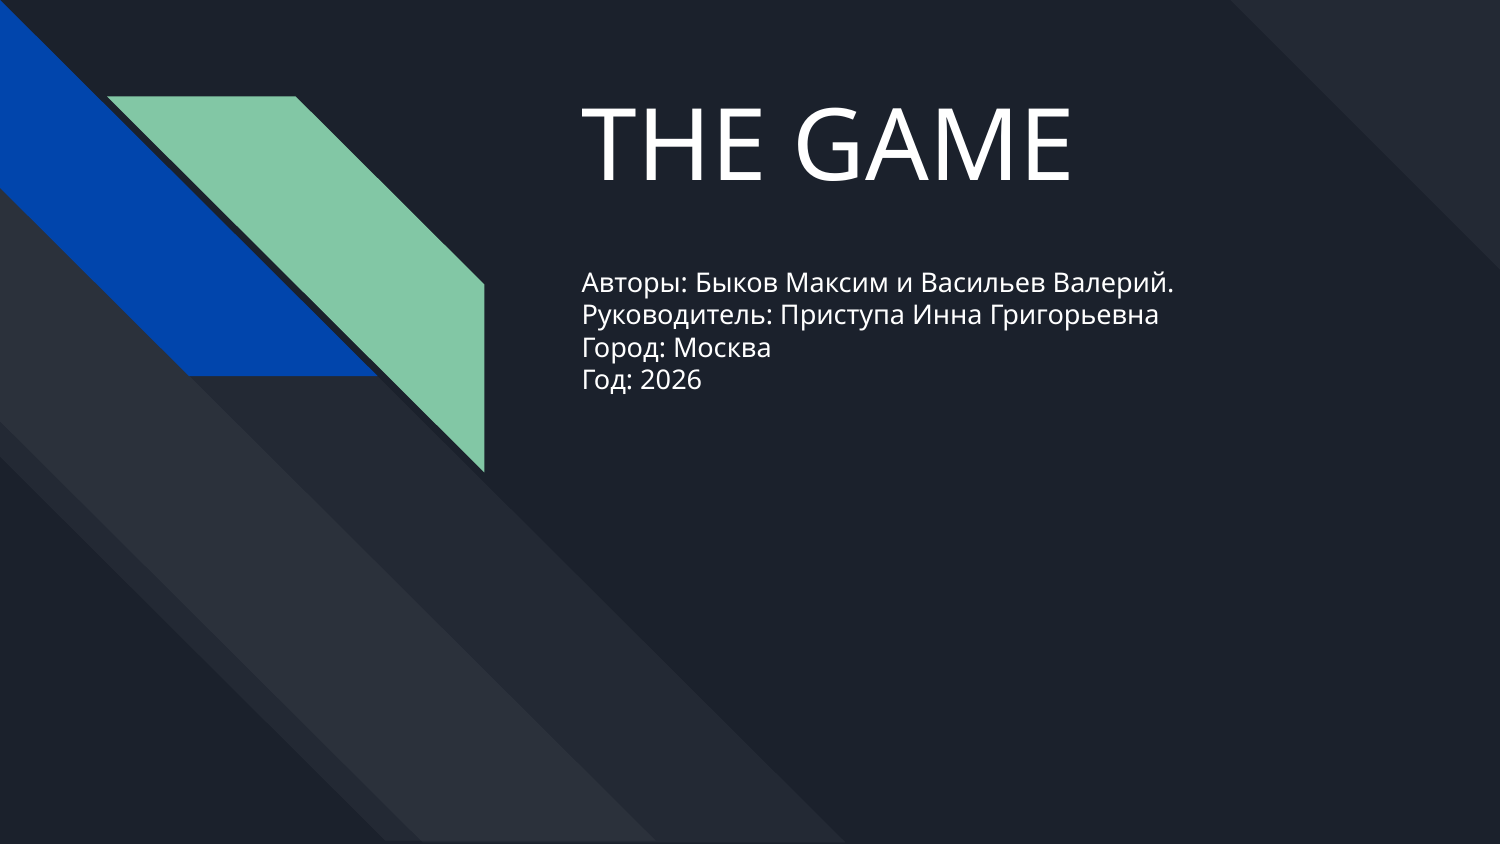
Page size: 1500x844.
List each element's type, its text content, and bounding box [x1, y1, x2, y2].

text_box THE GAME Авторы: Быков Максим и Васильев Валерий. Руководитель: Приступа Инна Григорьевна Город: Москва Год: 2026 [566, 65, 1193, 521]
